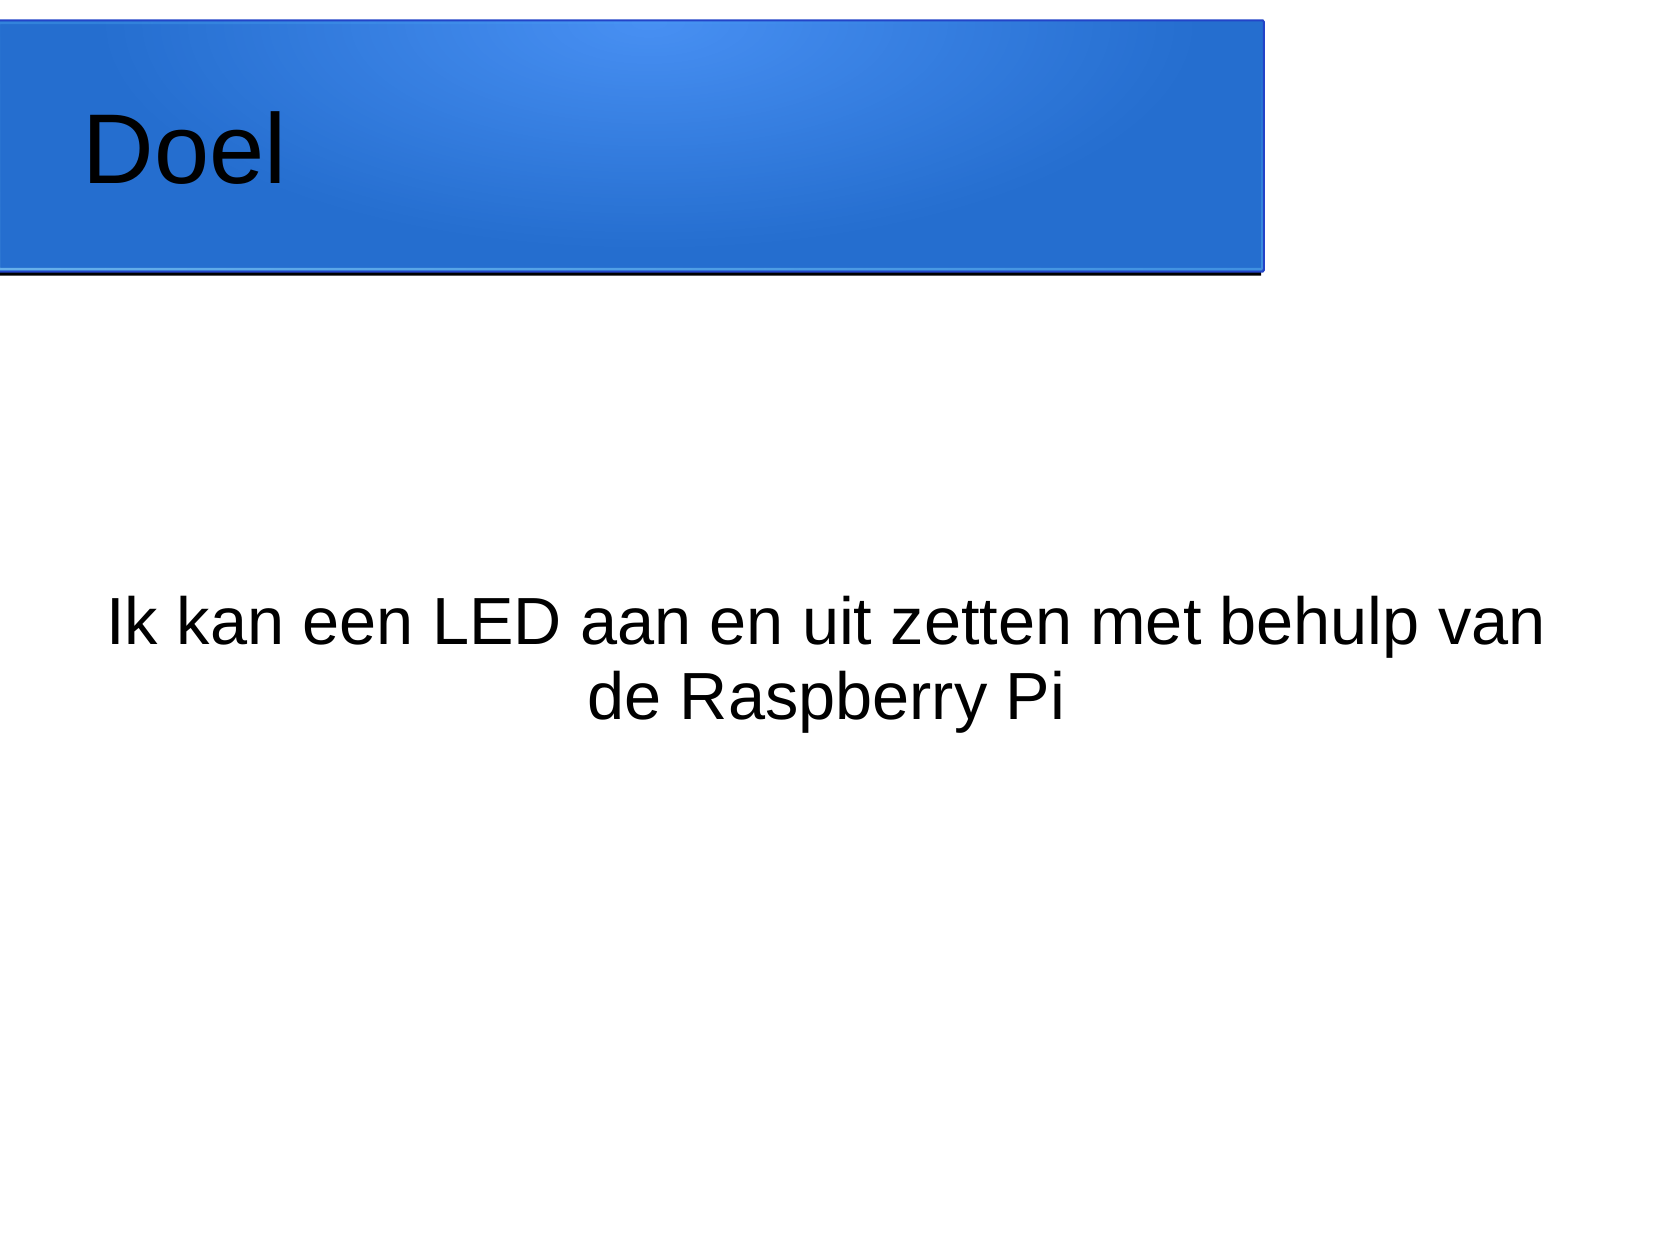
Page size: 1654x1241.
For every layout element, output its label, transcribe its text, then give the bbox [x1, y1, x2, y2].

title Doel [82, 47, 1235, 252]
subtitle Ik kan een LED aan en uit zetten met behulp van de Raspberry Pi [82, 299, 1571, 1019]
